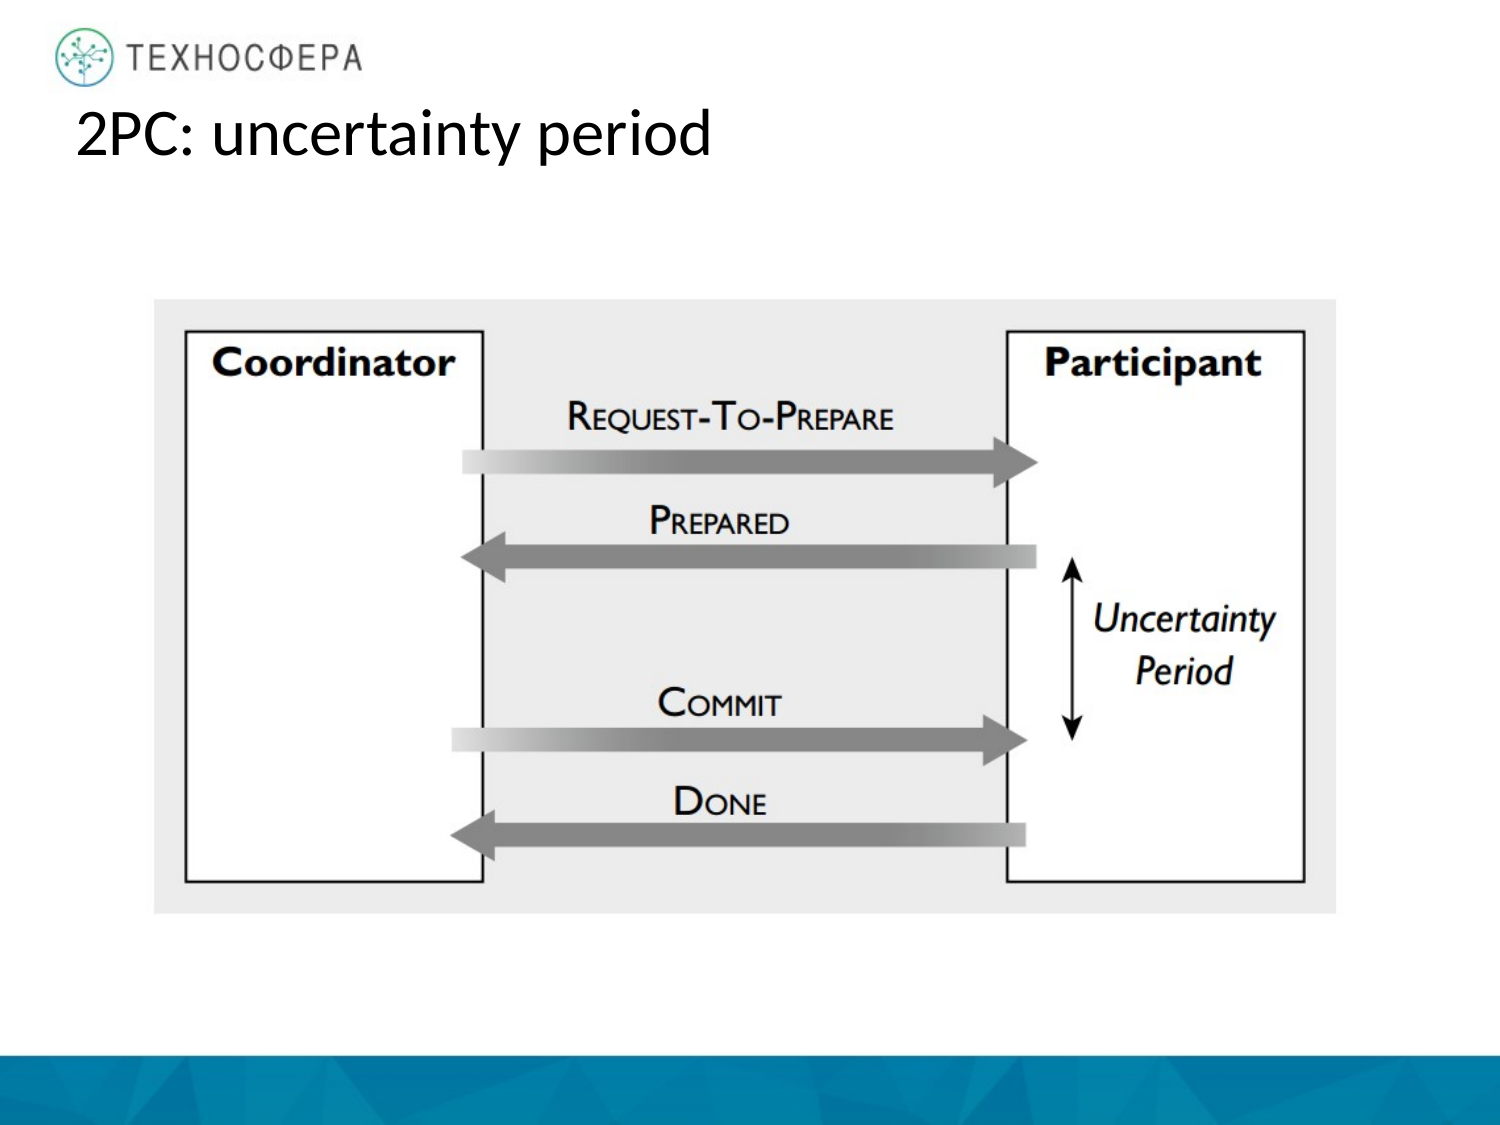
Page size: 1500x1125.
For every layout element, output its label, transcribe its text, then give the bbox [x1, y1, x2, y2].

title 2PC: uncertainty period [75, 45, 1425, 233]
picture [0, 0, 1500, 1057]
